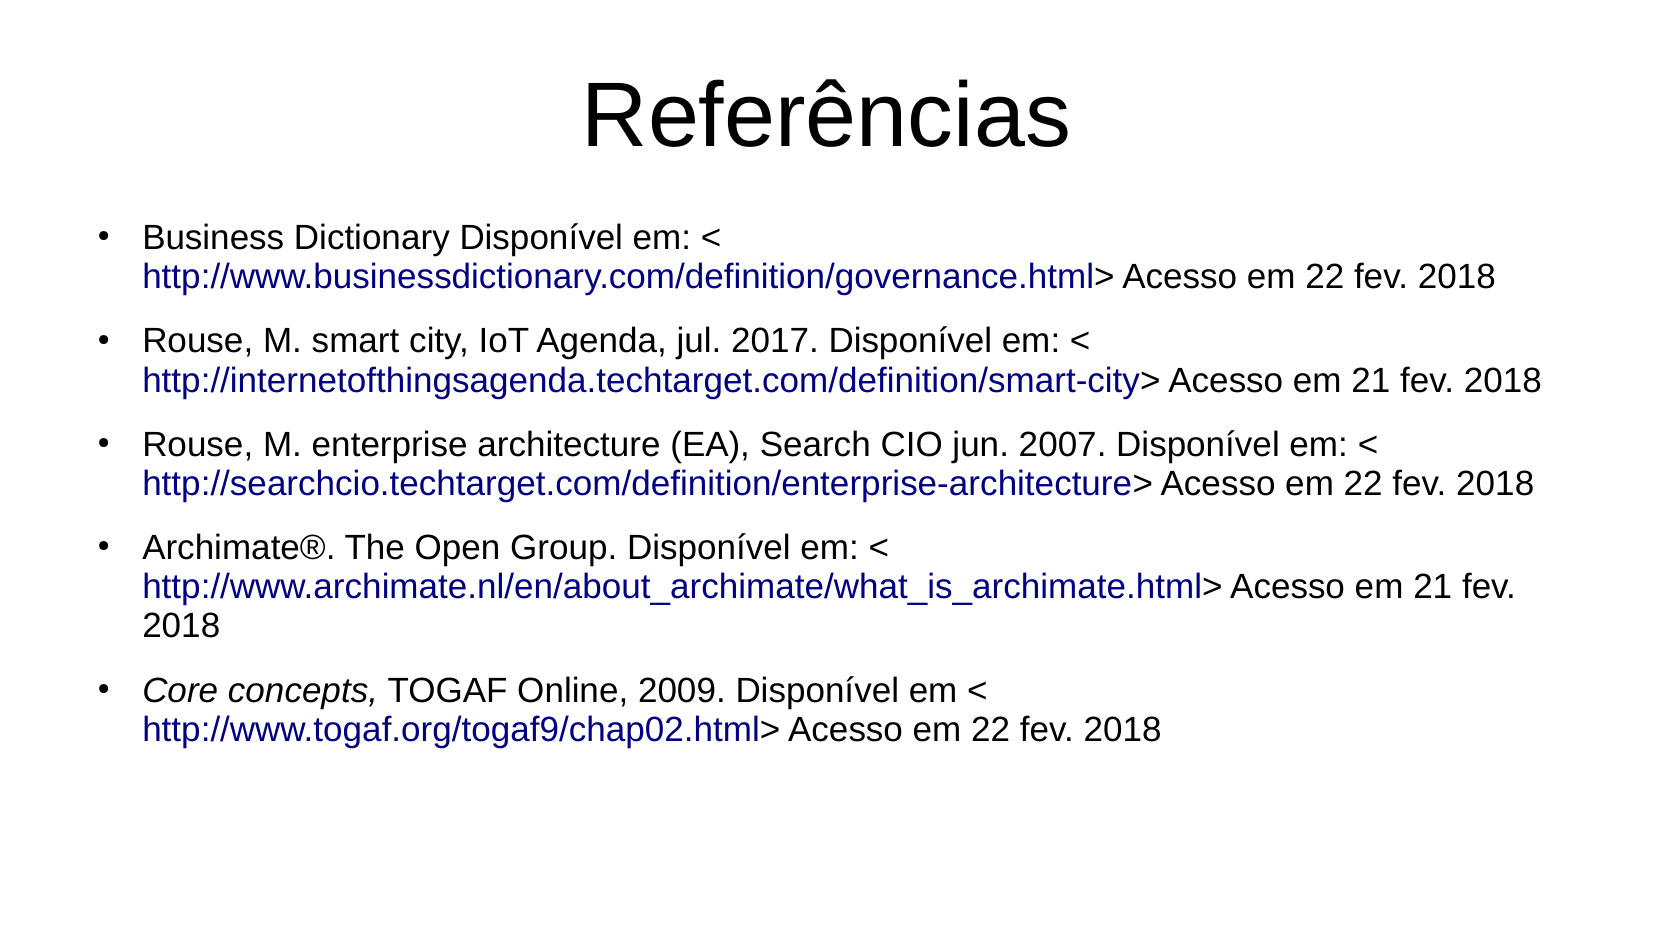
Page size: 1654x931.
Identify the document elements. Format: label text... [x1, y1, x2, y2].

list Business Dictionary Disponível em: <http://www.businessdictionary.com/definition/governance.html> Acesso em 22 fev. 2018 Rouse, M. smart city, IoT Agenda, jul. 2017. Disponível em: <http://internetofthingsagenda.techtarget.com/definition/smart-city> Acesso em 21 fev. 2018 Rouse, M. enterprise architecture (EA), Search CIO jun. 2007. Disponível em: <http://searchcio.techtarget.com/definition/enterprise-architecture> Acesso em 22 fev. 2018 Archimate®. The Open Group. Disponível em: <http://www.archimate.nl/en/about_archimate/what_is_archimate.html> Acesso em 21 fev. 2018 Core concepts, TOGAF Online, 2009. Disponível em <http://www.togaf.org/togaf9/chap02.html> Acesso em 22 fev. 2018 [82, 217, 1571, 758]
title Referências [82, 37, 1571, 193]
